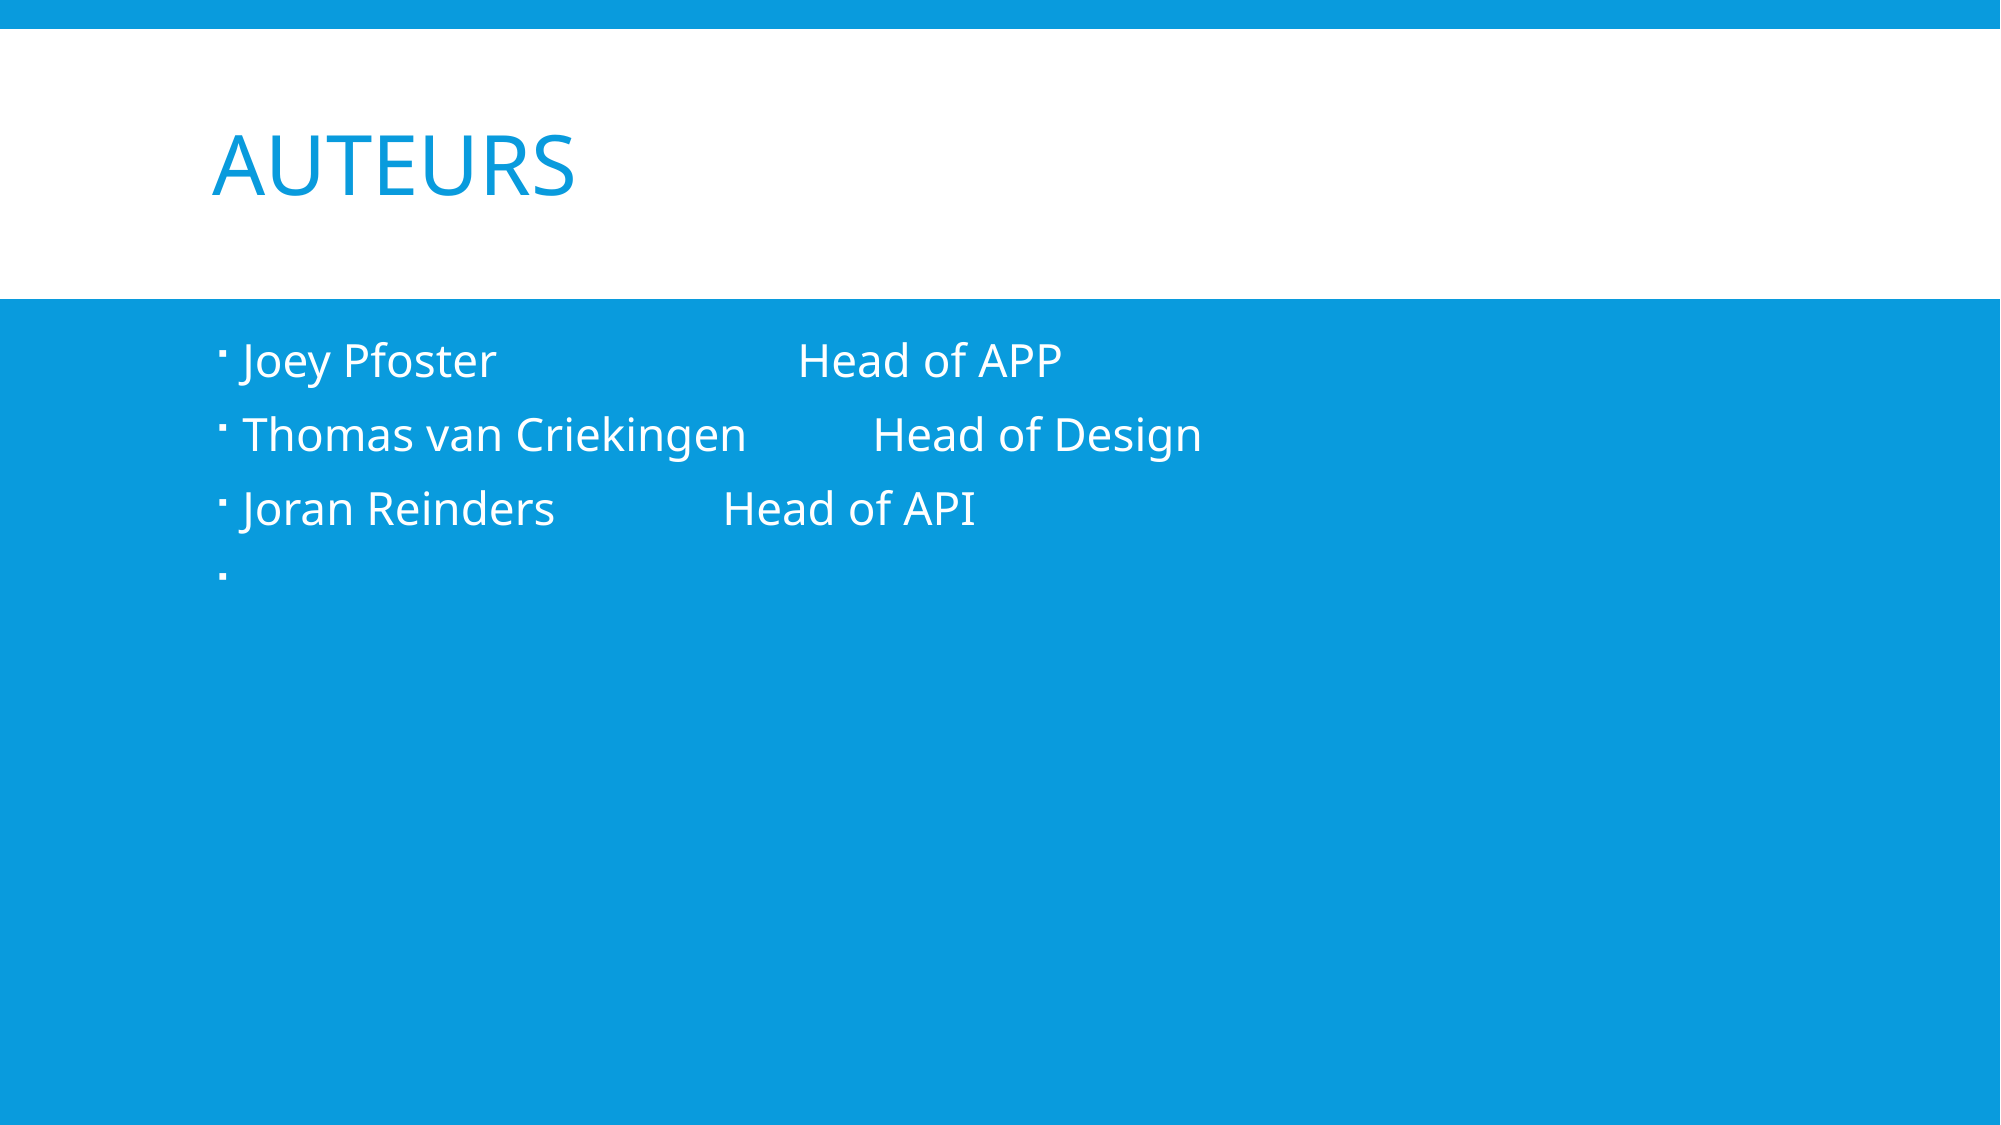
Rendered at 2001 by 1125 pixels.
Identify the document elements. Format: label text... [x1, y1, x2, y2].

list Joey Pfoster Head of APP Thomas van Criekingen Head of Design Joran Reinders Head of API [197, 329, 1803, 1021]
title Auteurs [197, 46, 1803, 295]
